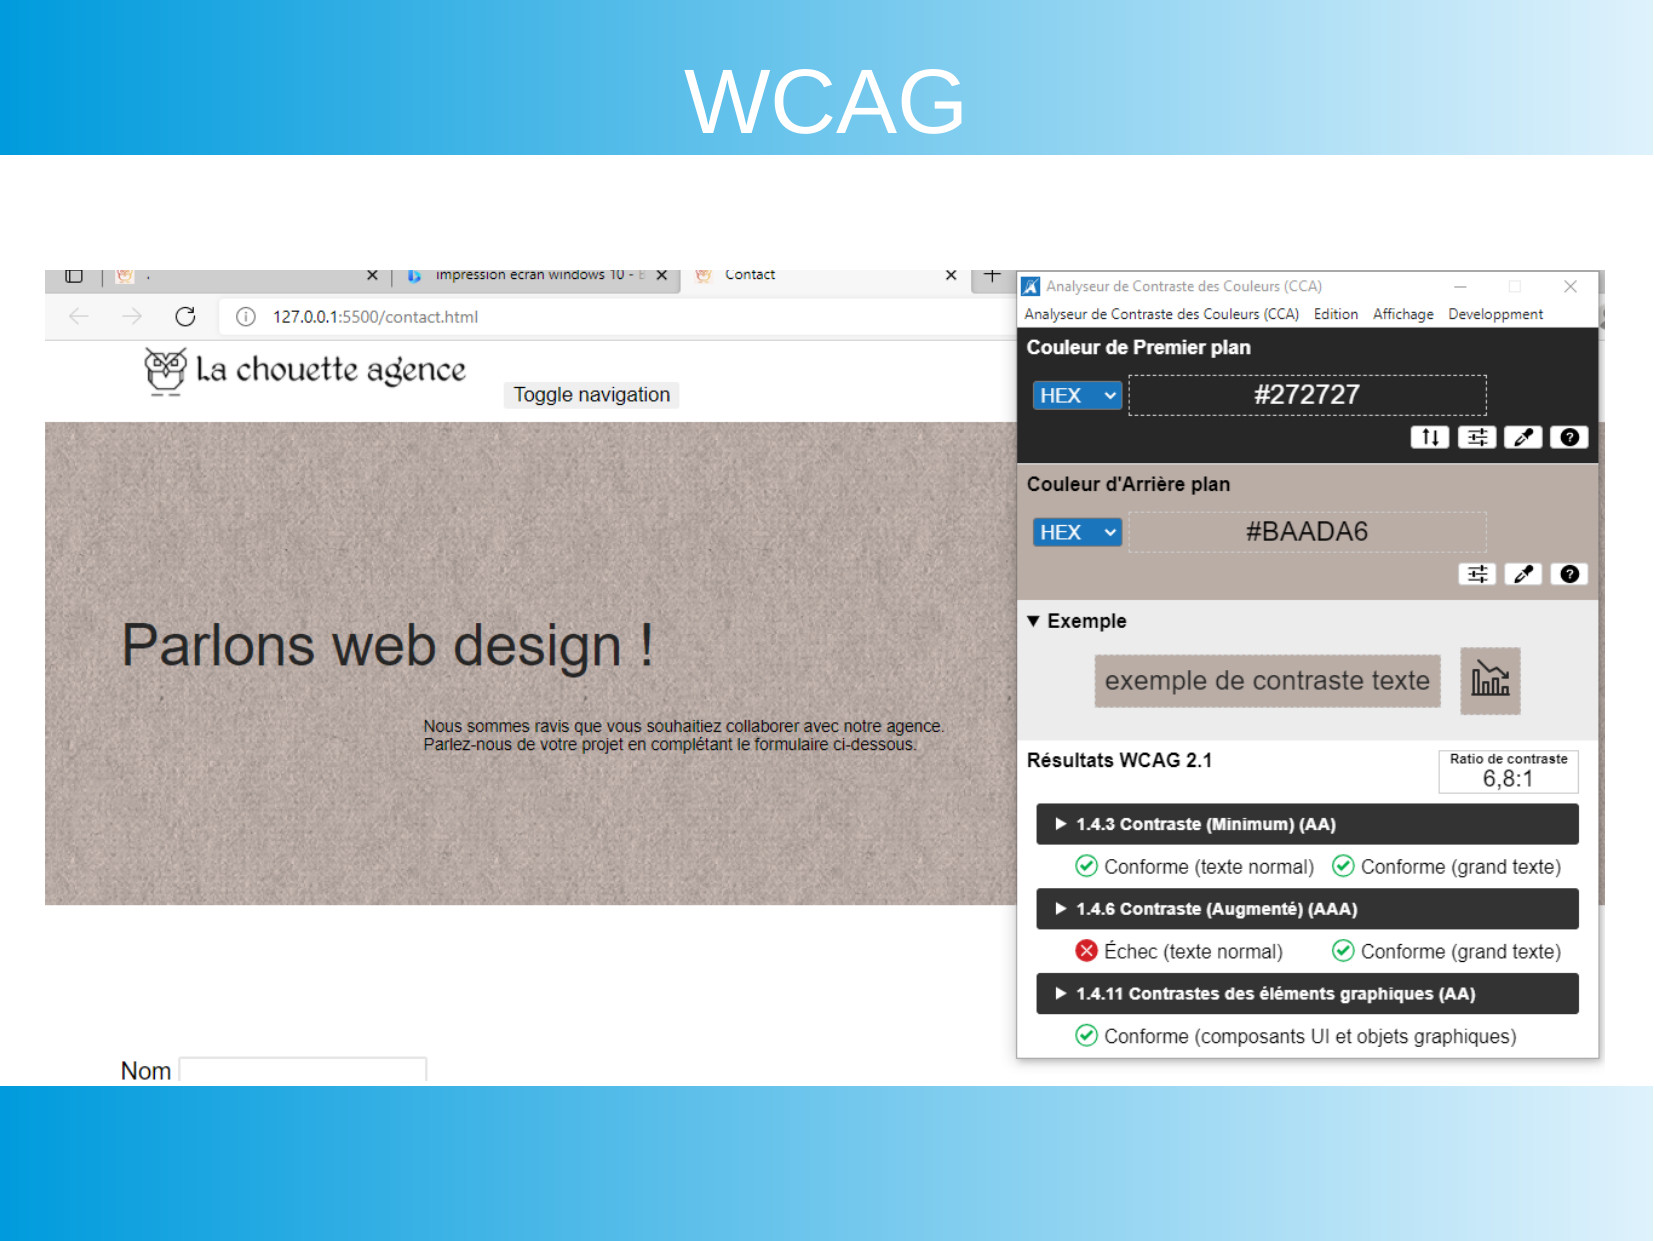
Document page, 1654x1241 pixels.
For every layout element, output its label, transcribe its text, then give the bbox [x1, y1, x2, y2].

picture [45, 270, 1605, 1081]
title WCAG [82, 49, 1571, 155]
